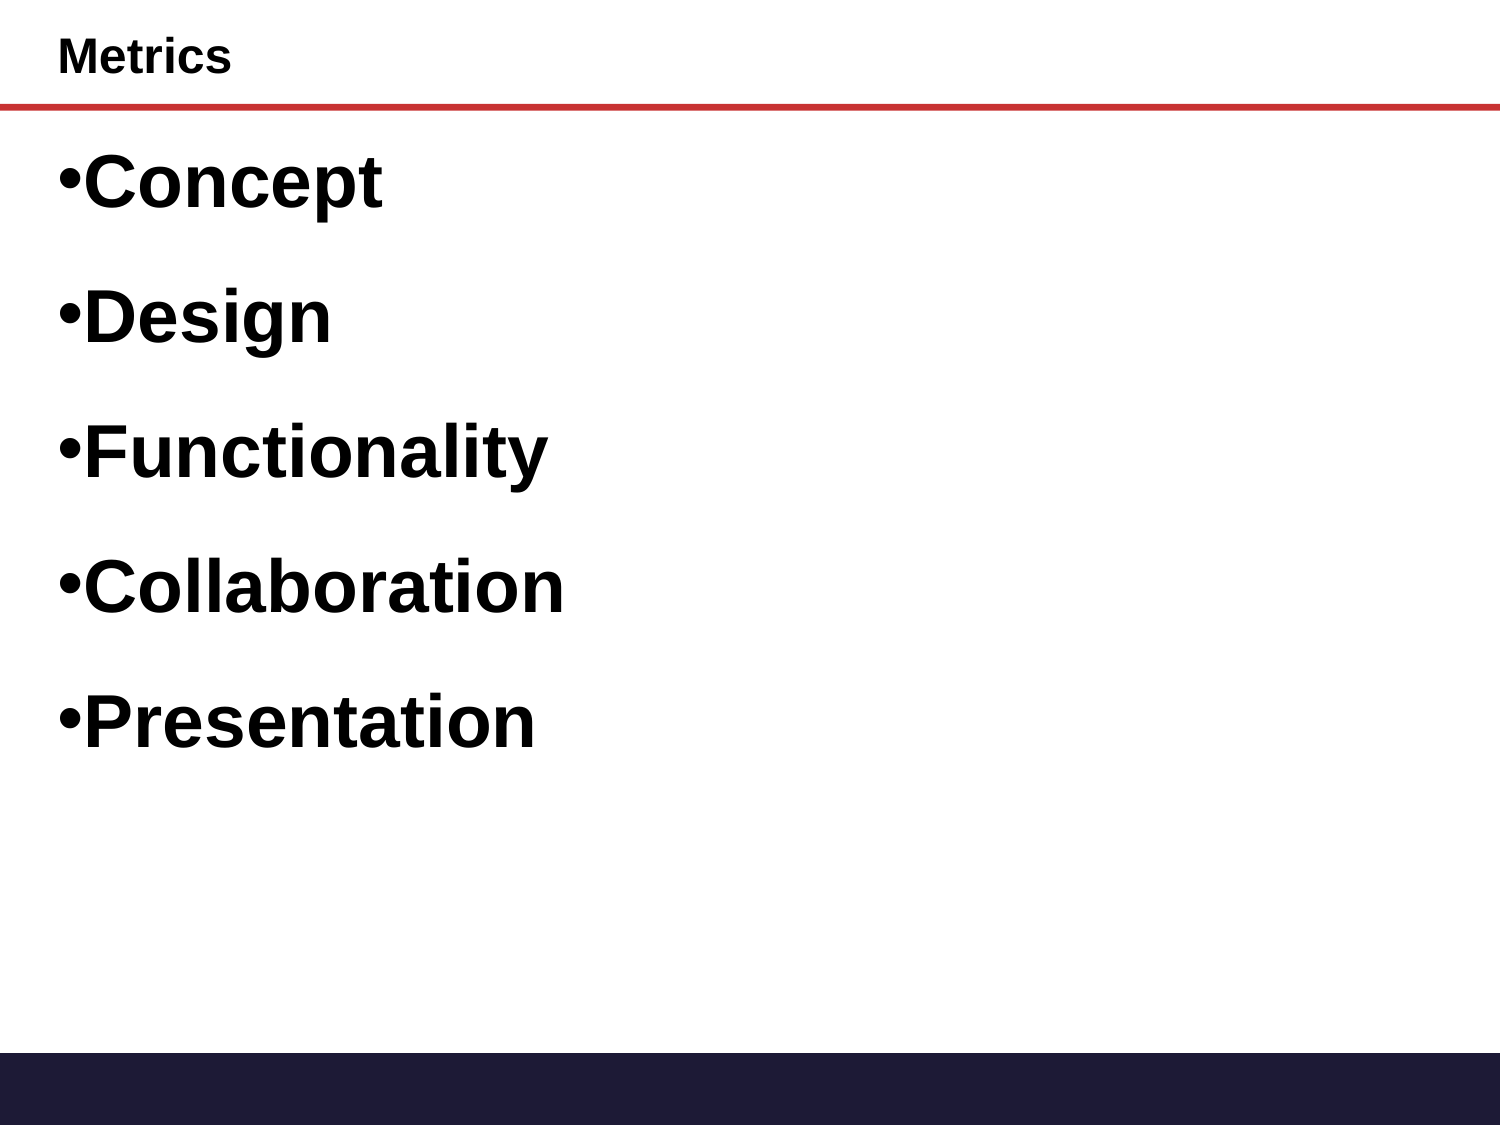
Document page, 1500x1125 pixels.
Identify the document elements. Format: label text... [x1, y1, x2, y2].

text_box Metrics [49, 16, 1163, 91]
text_box Concept Design Functionality Collaboration Presentation [49, 124, 663, 770]
